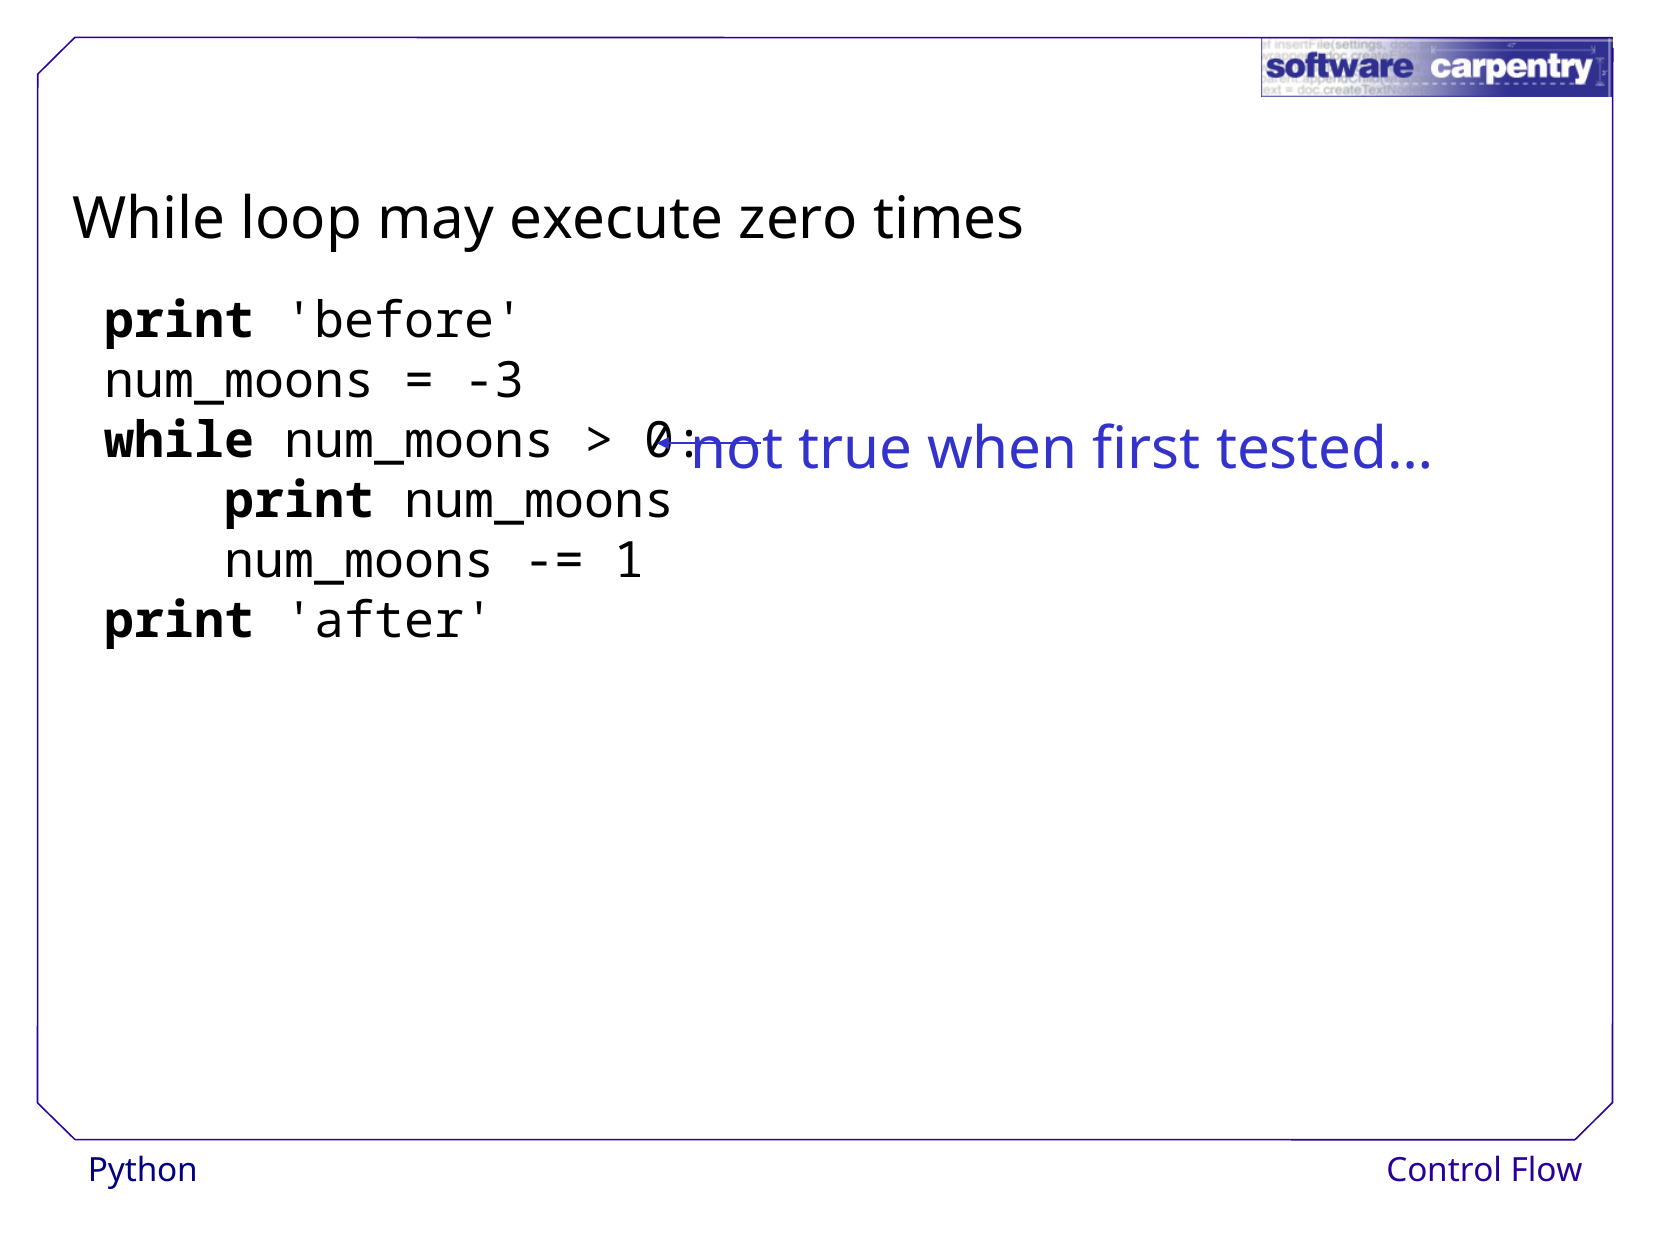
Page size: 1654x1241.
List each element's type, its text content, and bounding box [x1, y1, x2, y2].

text_box not true when first tested… [676, 367, 1599, 488]
picture [1261, 39, 1613, 97]
text_box While loop may execute zero times [57, 138, 1190, 259]
text_box print 'before' num_moons = -3 while num_moons > 0: print num_moons num_moons -= 1 print 'after' [89, 279, 1512, 791]
